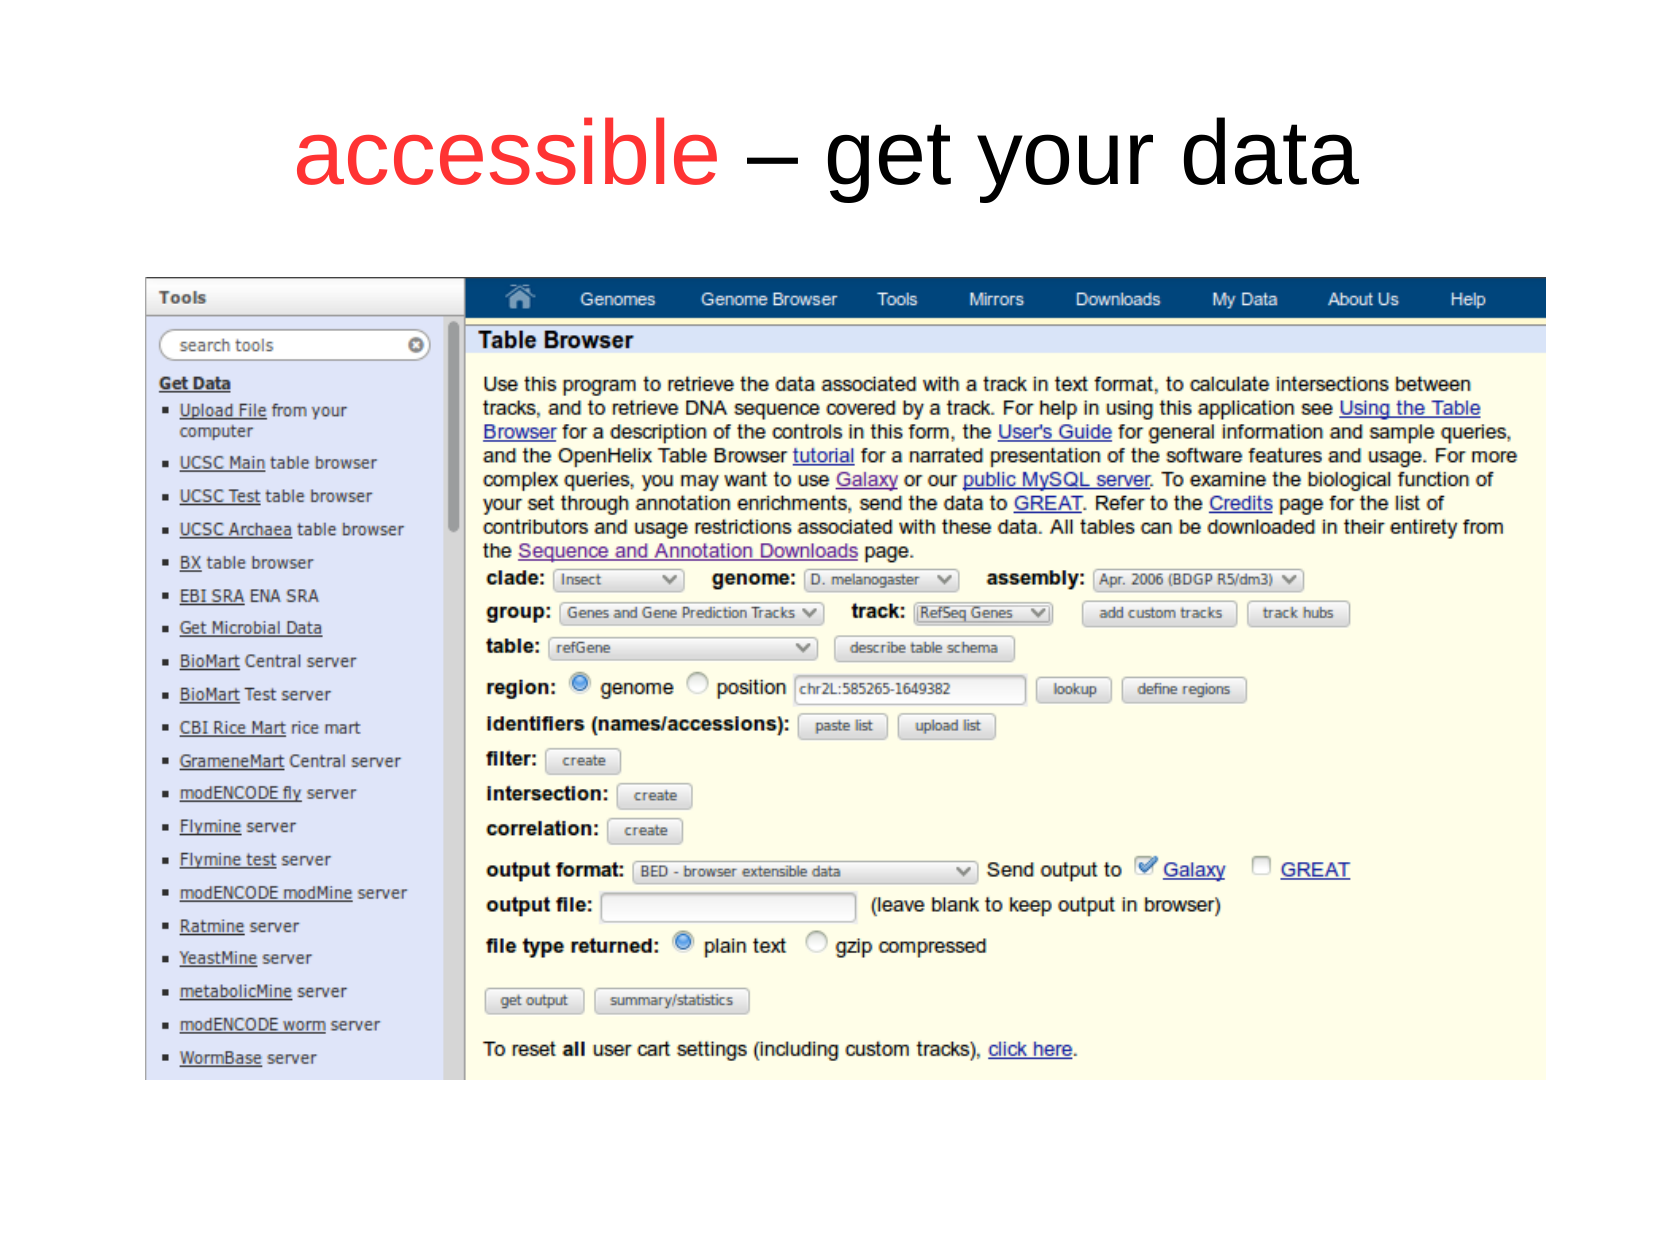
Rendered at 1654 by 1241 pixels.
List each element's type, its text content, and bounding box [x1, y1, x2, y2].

title accessible – get your data [82, 49, 1571, 257]
picture [145, 277, 1546, 1081]
